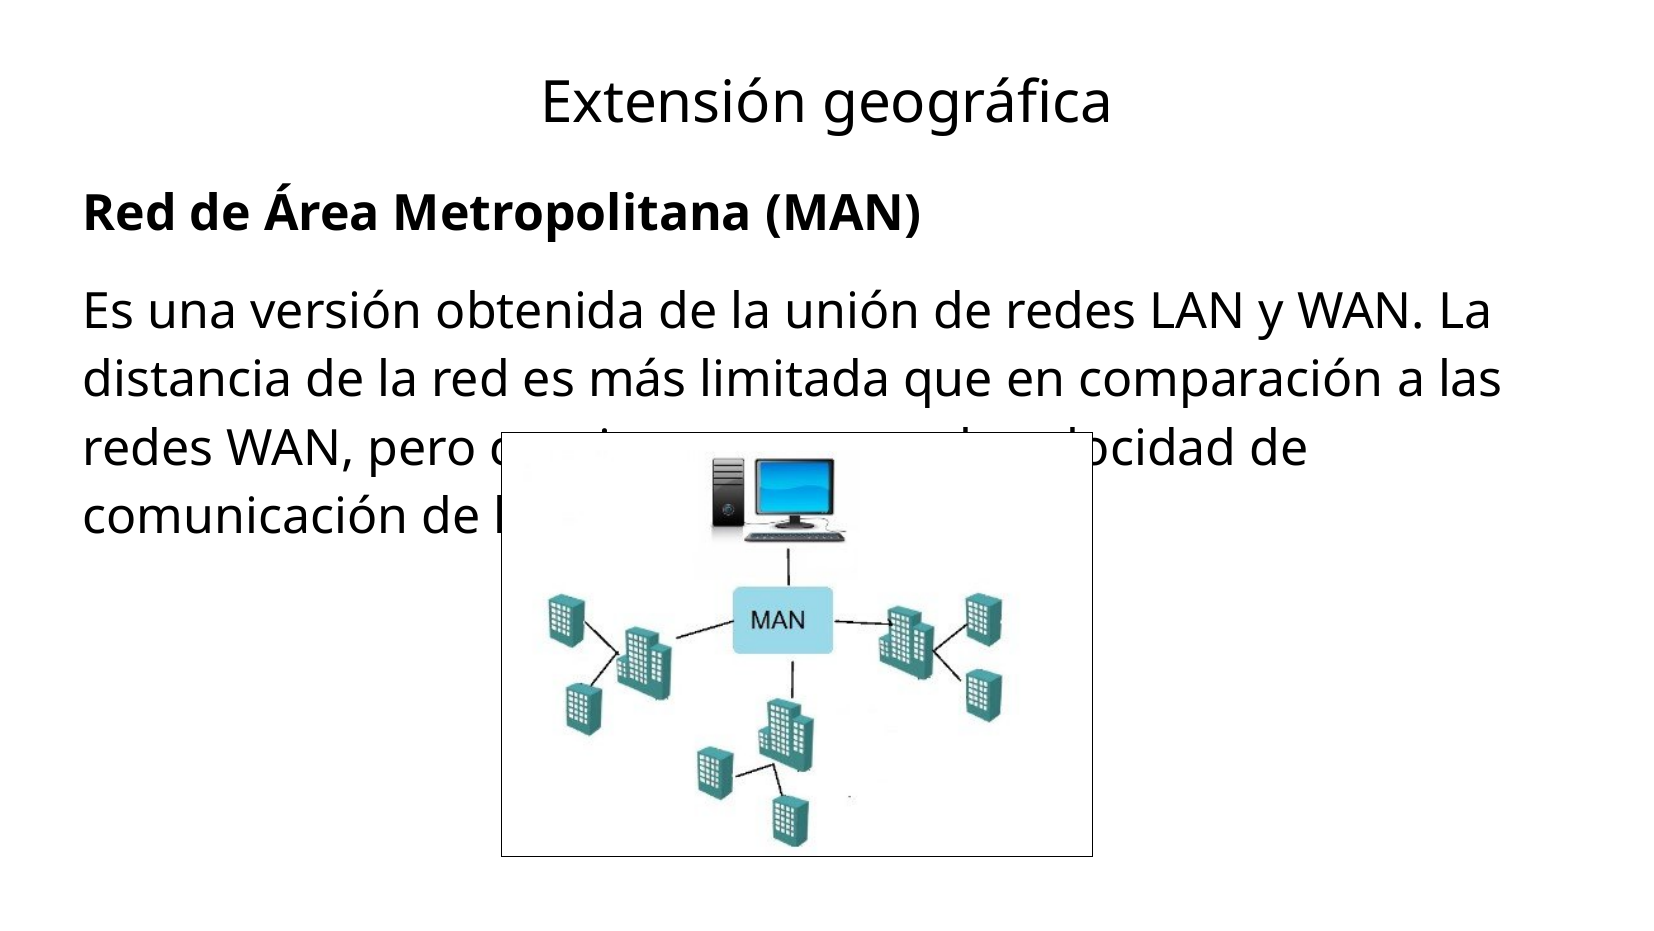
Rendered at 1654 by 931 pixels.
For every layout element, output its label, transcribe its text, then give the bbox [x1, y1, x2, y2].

picture [501, 432, 1093, 857]
list Red de Área Metropolitana (MAN) Es una versión obtenida de la unión de redes LAN y WAN. La distancia de la red es más limitada que en comparación a las redes WAN, pero consigue aumentar la velocidad de comunicación de la red. [82, 177, 1565, 916]
title Extensión geográfica [82, 29, 1571, 170]
